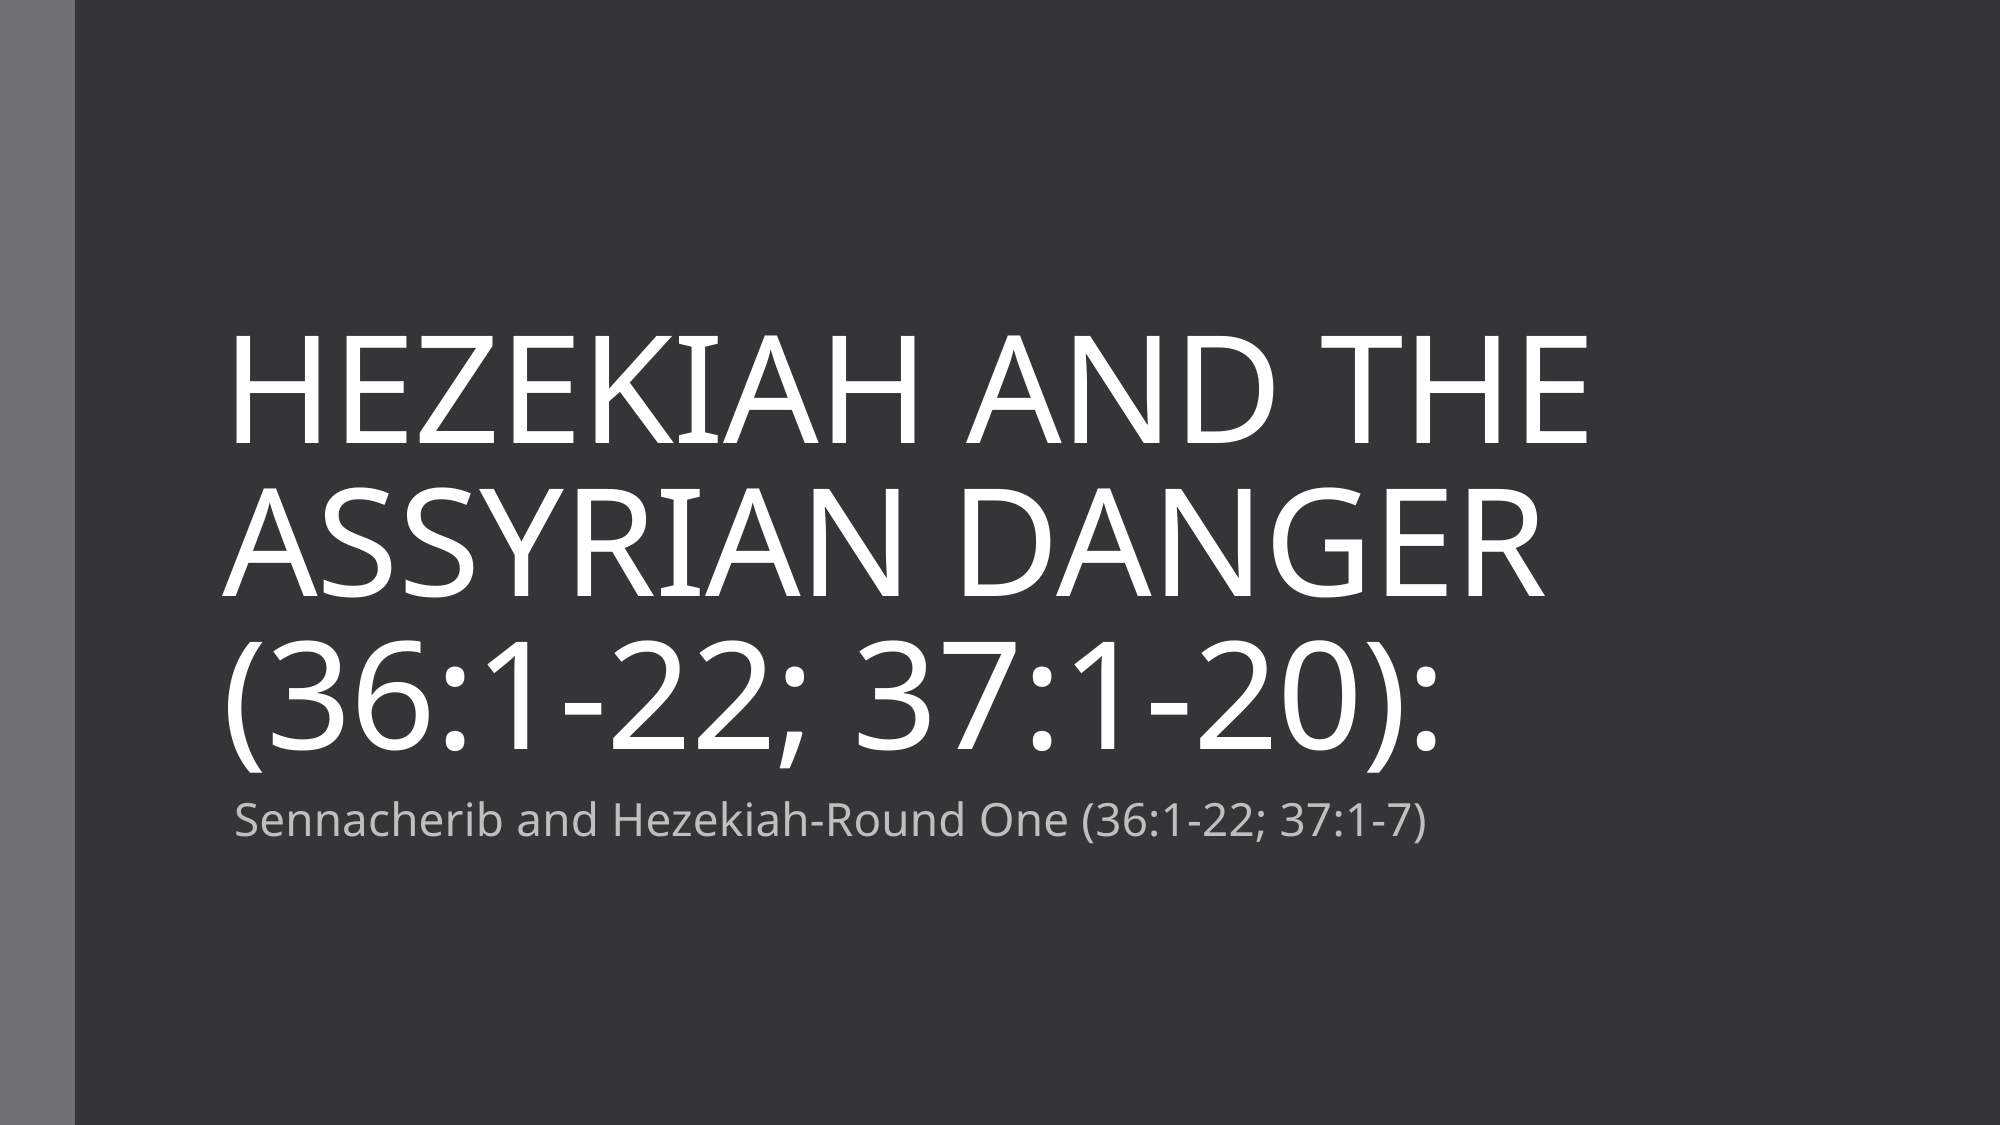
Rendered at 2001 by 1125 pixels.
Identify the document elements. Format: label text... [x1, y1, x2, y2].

subtitle Sennacherib and Hezekiah-Round One (36:1-22; 37:1-7) [206, 787, 1752, 1066]
title HEZEKIAH AND THE ASSYRIAN DANGER (36:1-22; 37:1-20): [206, 124, 1752, 787]
